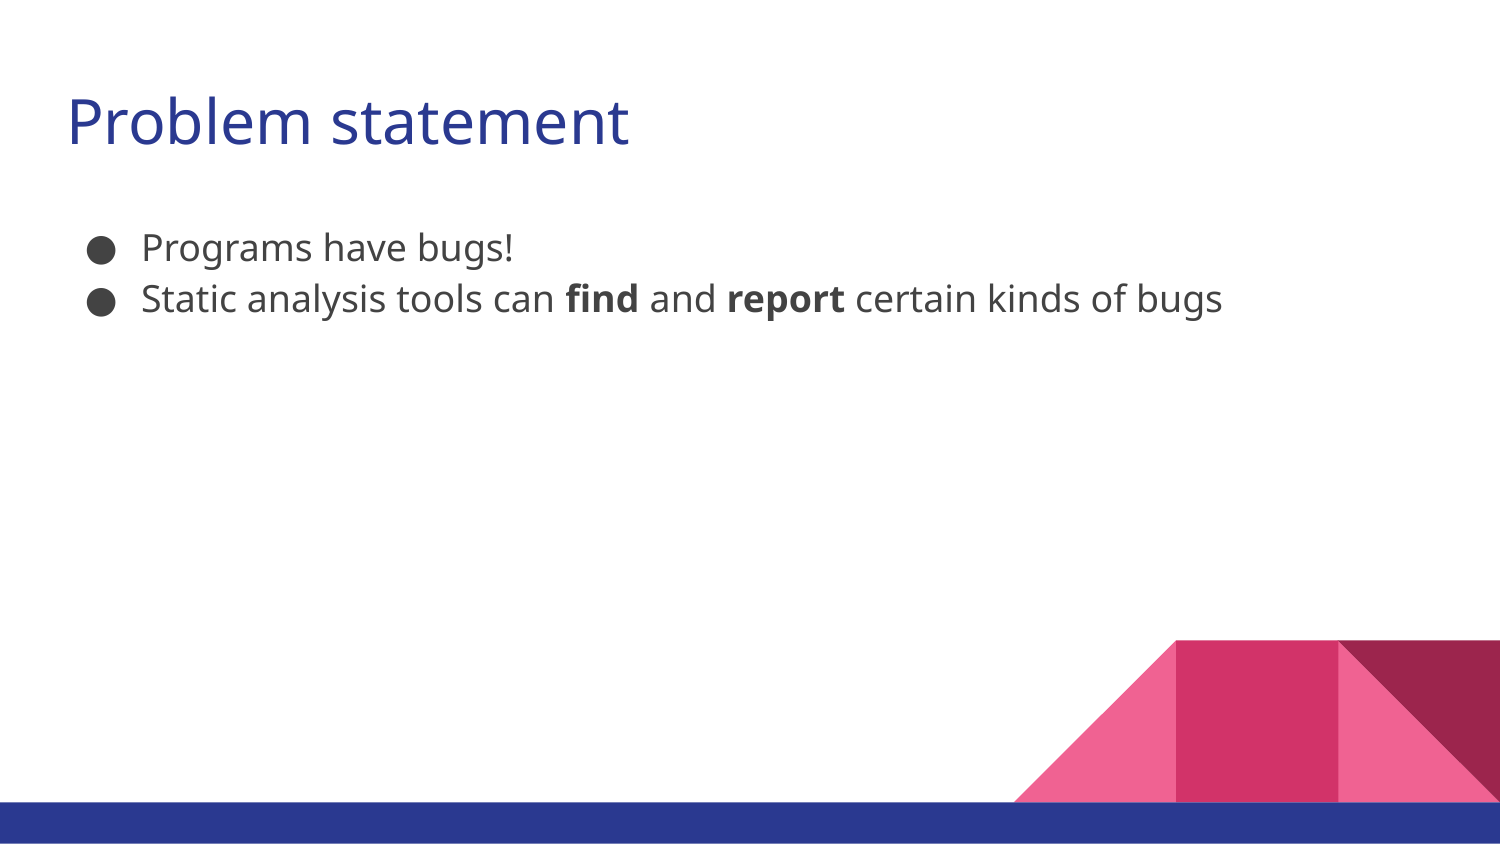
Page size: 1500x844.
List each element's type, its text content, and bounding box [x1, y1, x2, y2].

title Problem statement [51, 67, 1449, 167]
list Programs have bugs! Static analysis tools can find and report certain kinds of bugs [51, 201, 1449, 750]
